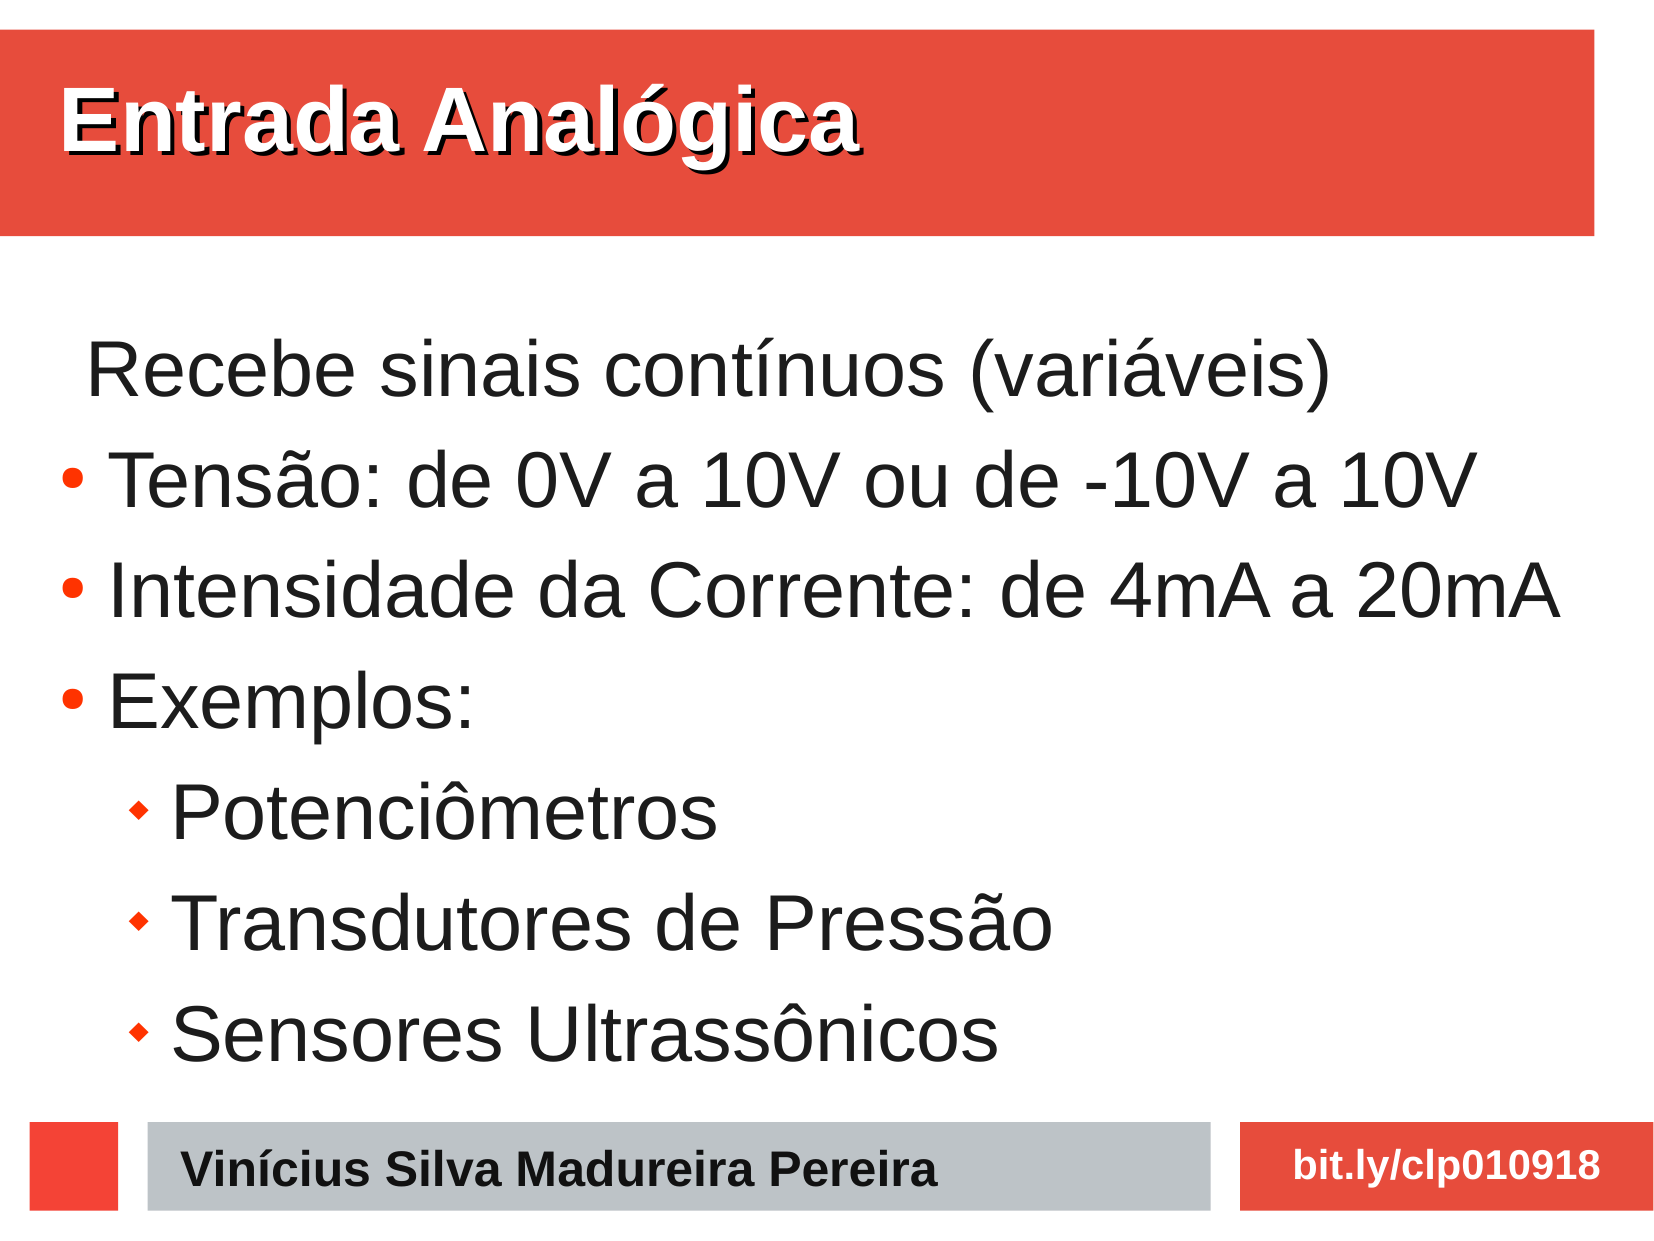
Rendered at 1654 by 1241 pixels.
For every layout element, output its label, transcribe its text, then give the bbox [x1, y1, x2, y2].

text_box bit.ly/clp010918 [1228, 1133, 1654, 1205]
text_box Vinícius Silva Madureira Pereira [165, 1133, 1170, 1205]
list Recebe sinais contínuos (variáveis) Tensão: de 0V a 10V ou de -10V a 10V Intensidade da Corrente: de 4mA a 20mA Exemplos: Potenciômetros Transdutores de Pressão Sensores Ultrassônicos [59, 324, 1565, 1093]
title Entrada Analógica [59, 23, 1595, 172]
